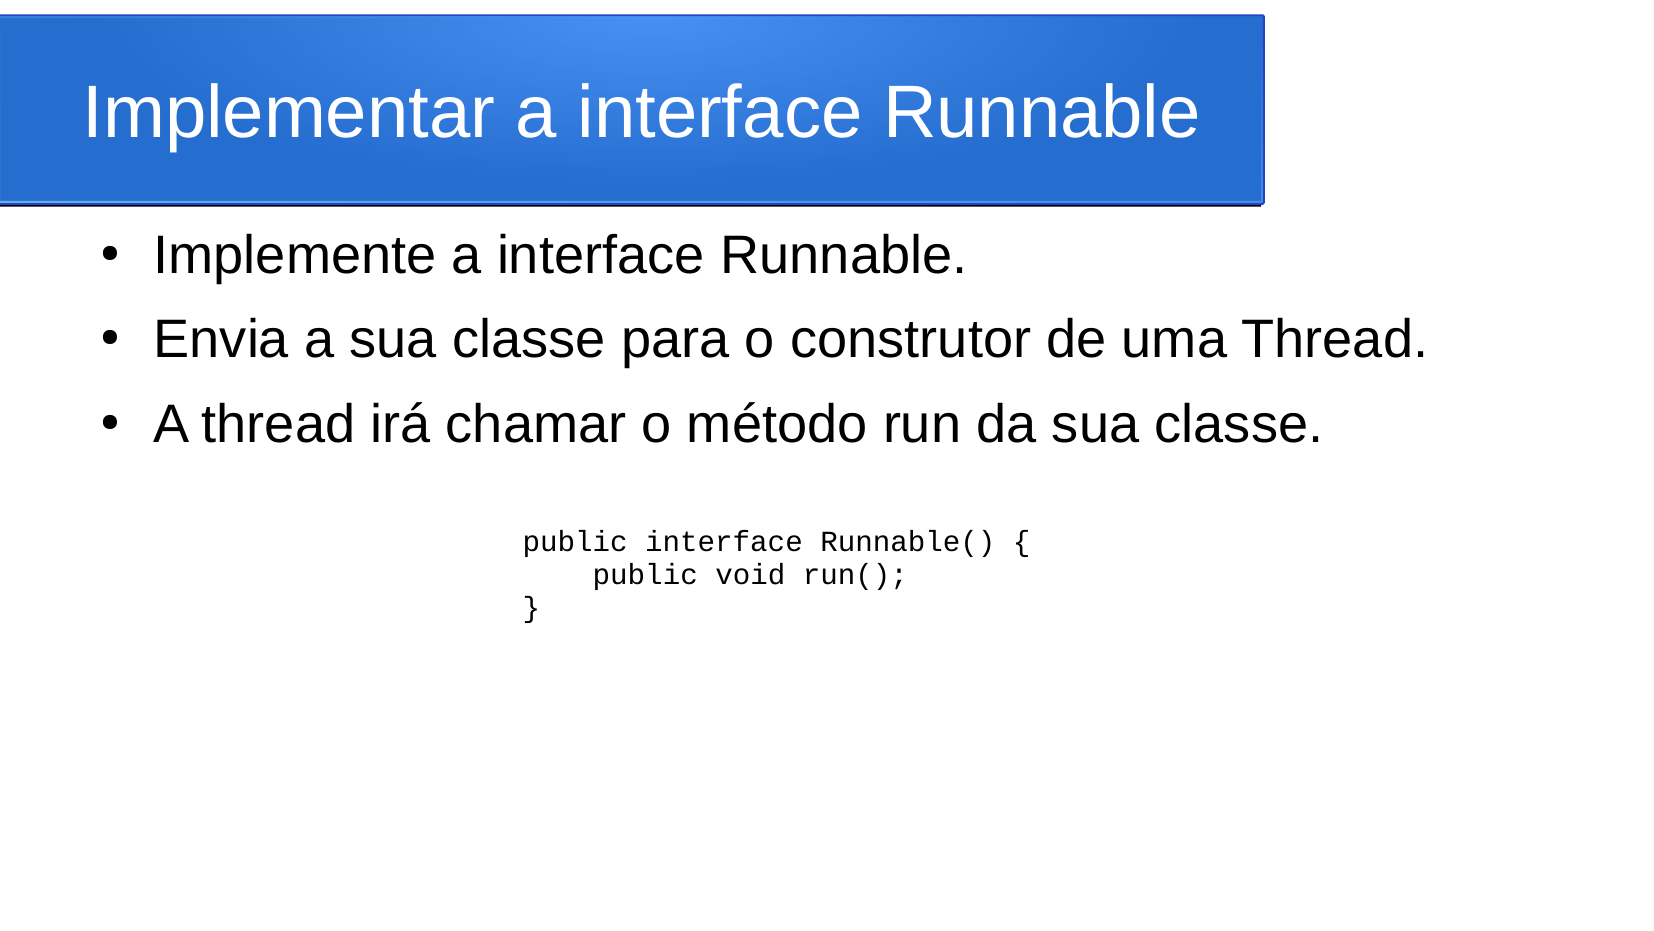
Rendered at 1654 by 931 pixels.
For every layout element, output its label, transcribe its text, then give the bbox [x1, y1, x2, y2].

list Implemente a interface Runnable. Envia a sua classe para o construtor de uma Thread. A thread irá chamar o método run da sua classe. [82, 224, 1571, 764]
title Implementar a interface Runnable [82, 35, 1235, 189]
text_box public interface Runnable() { public void run(); } [507, 519, 1111, 700]
